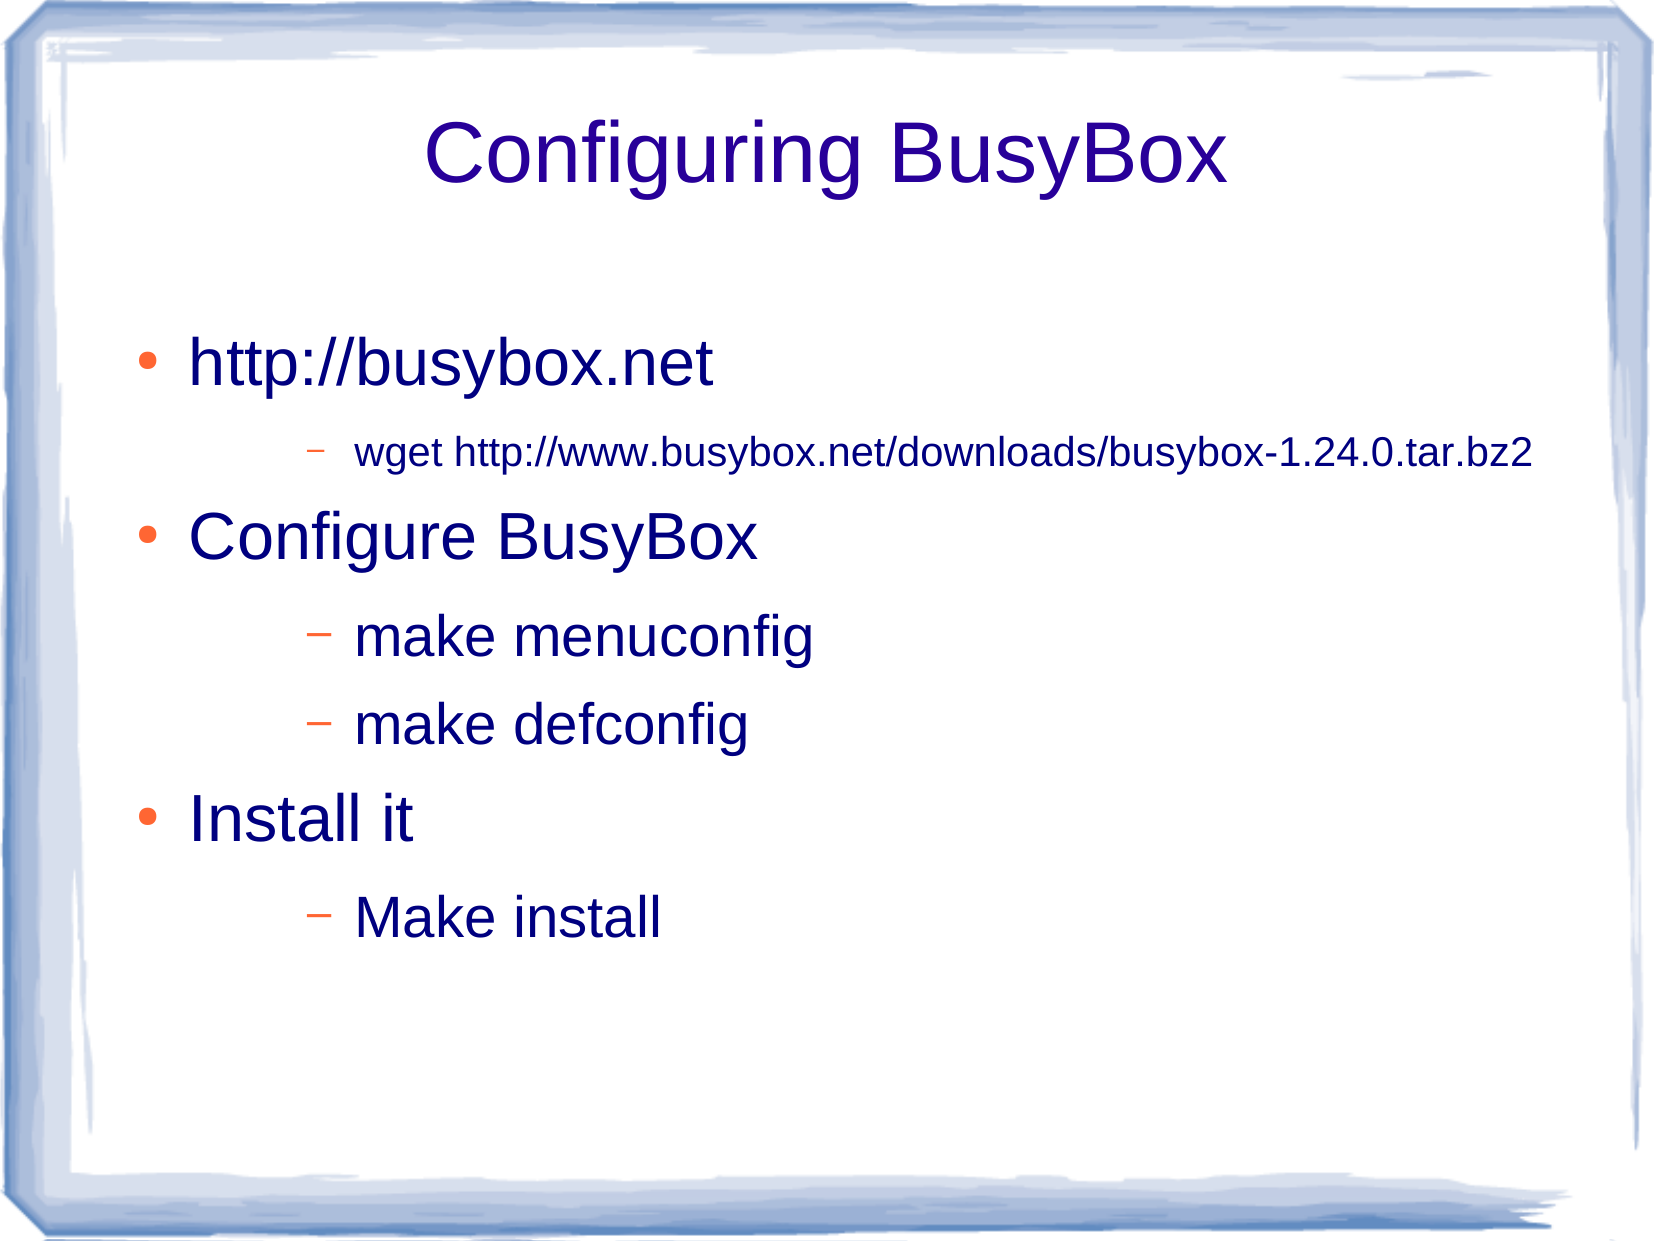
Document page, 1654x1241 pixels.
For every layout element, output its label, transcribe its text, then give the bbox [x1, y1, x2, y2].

title Configuring BusyBox [82, 49, 1571, 257]
list http://busybox.net wget http://www.busybox.net/downloads/busybox-1.24.0.tar.bz2 Configure BusyBox make menuconfig make defconfig Install it Make install [118, 324, 1571, 1045]
picture [0, 0, 1654, 1241]
